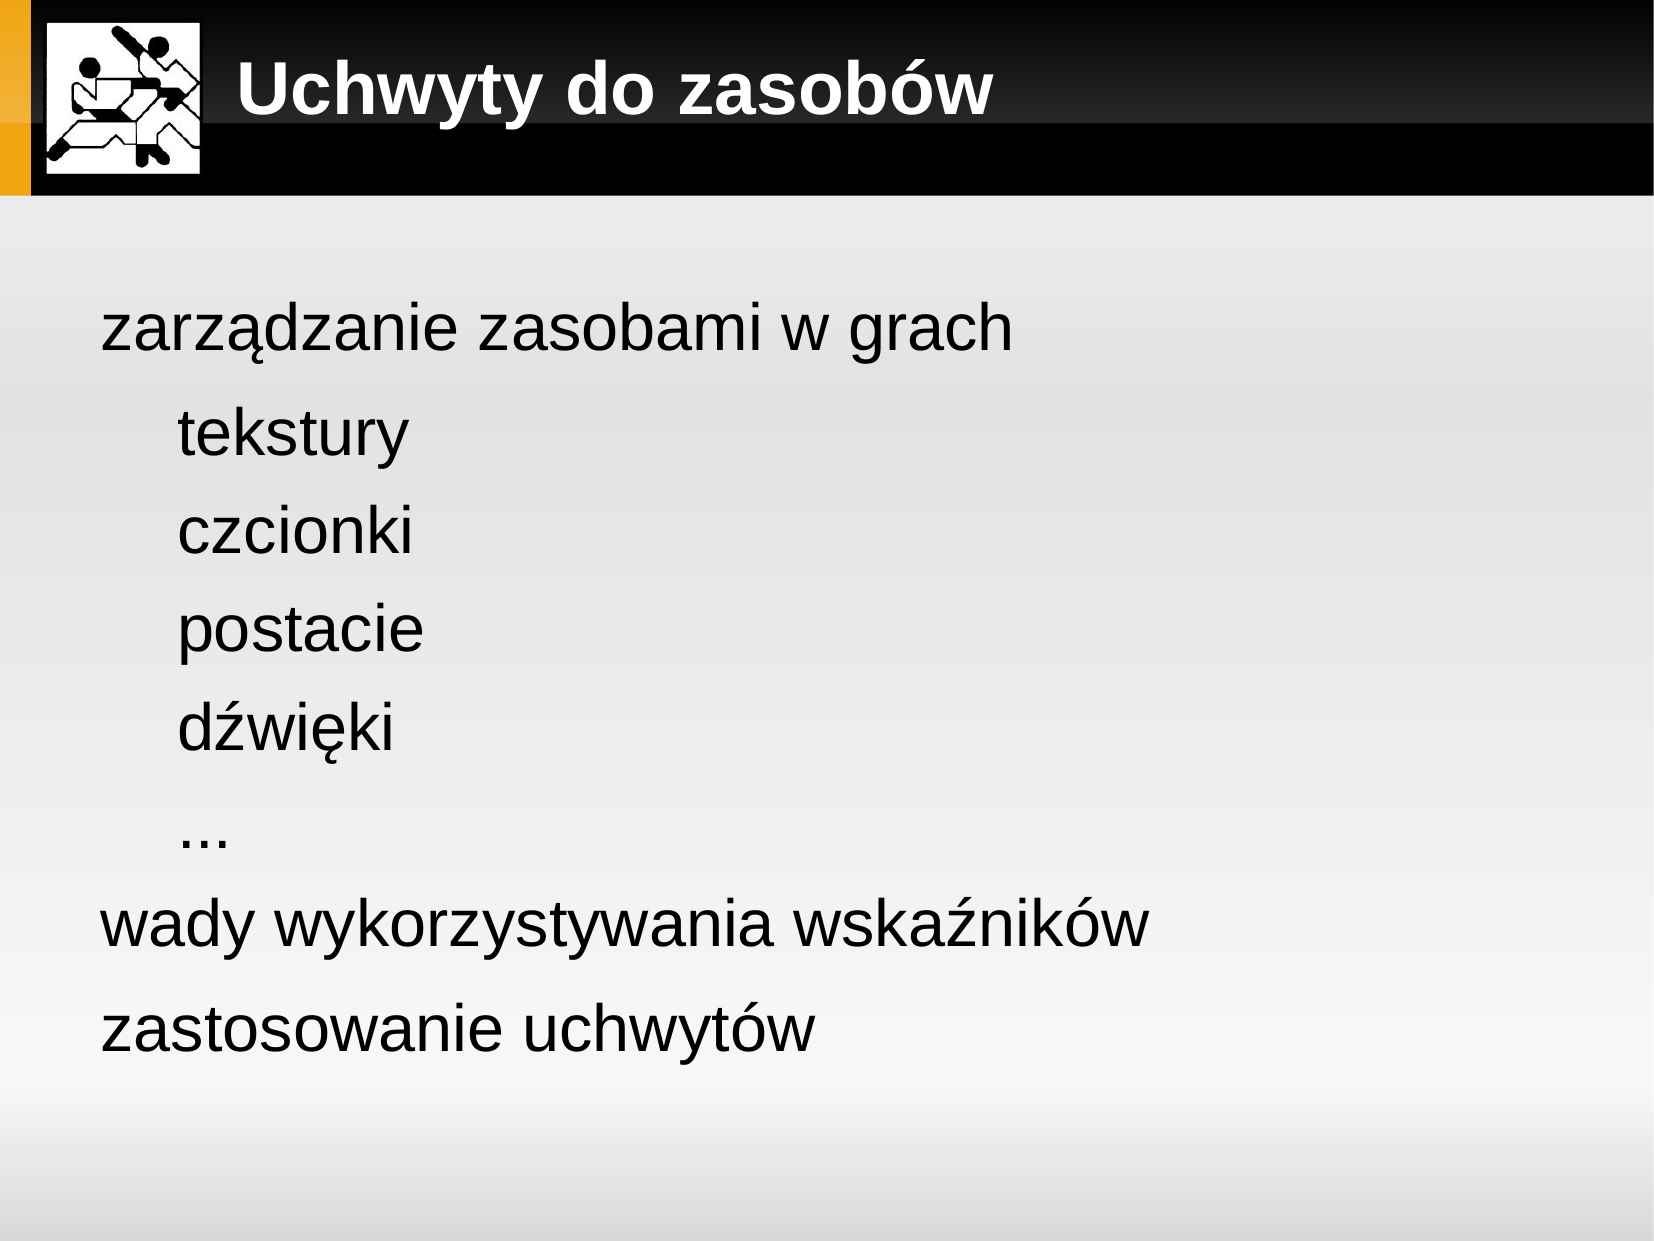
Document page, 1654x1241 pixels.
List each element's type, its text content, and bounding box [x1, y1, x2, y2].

list zarządzanie zasobami w grach tekstury czcionki postacie dźwięki ... wady wykorzystywania wskaźników zastosowanie uchwytów [82, 290, 1571, 1094]
picture [0, 0, 1654, 1241]
title Uchwyty do zasobów [236, 0, 1595, 178]
